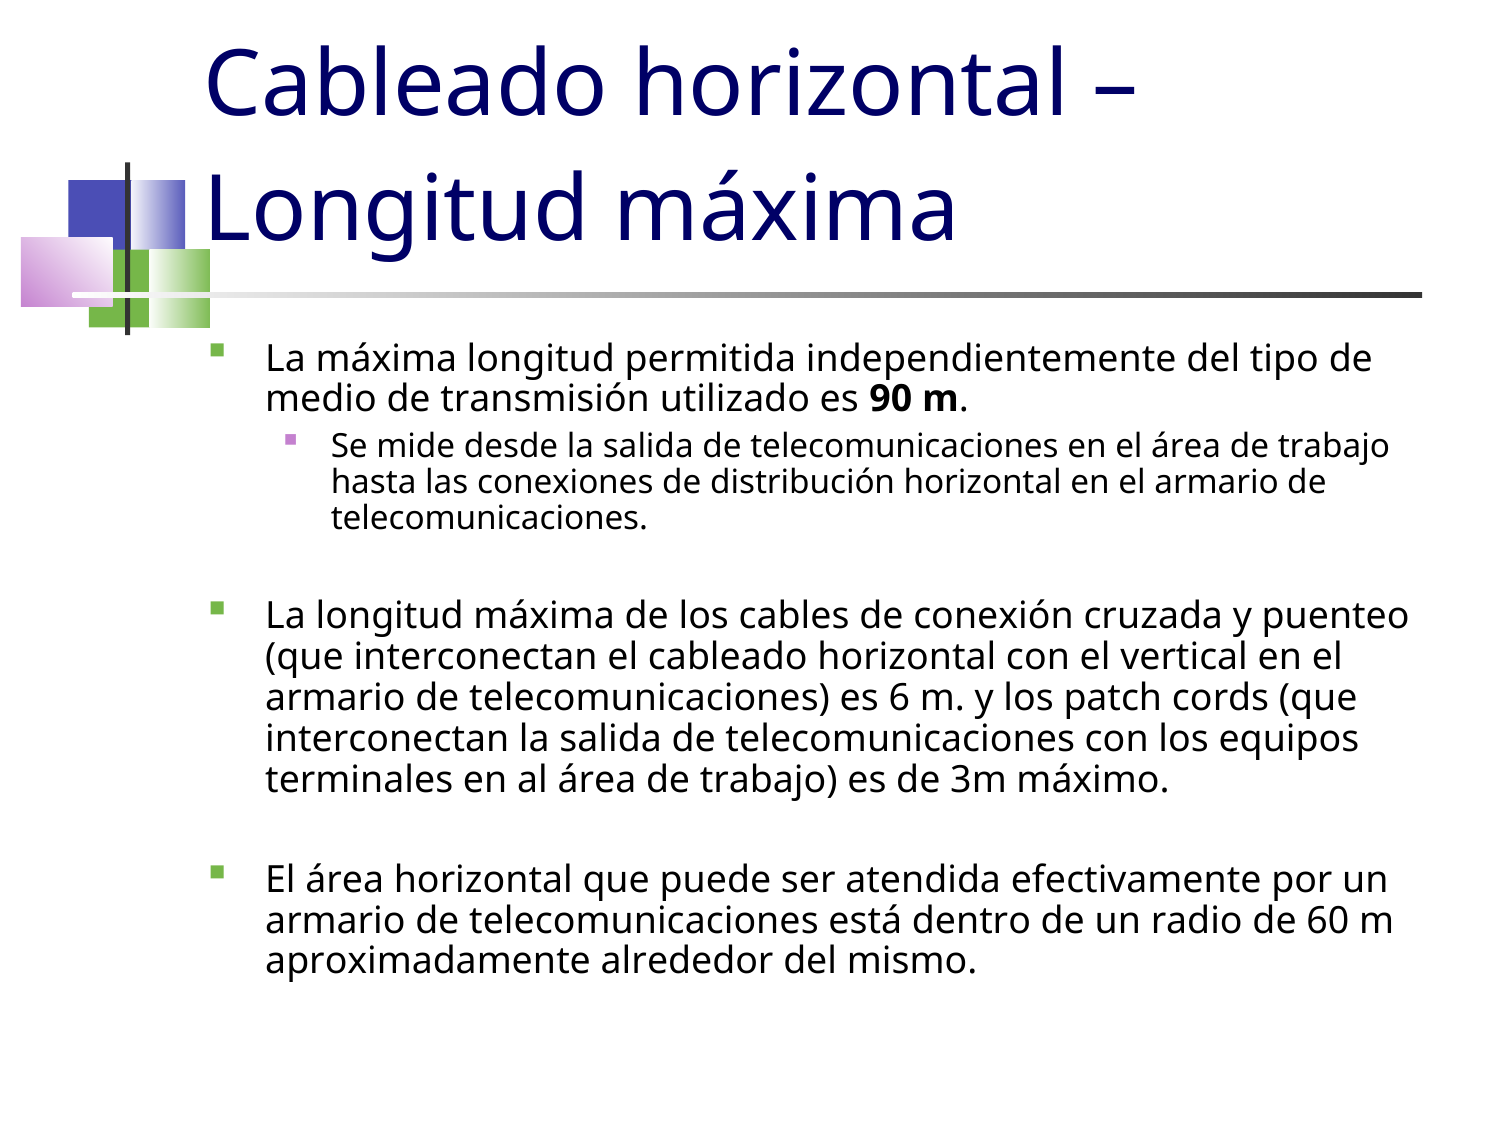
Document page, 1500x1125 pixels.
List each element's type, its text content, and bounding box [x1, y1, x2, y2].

list La máxima longitud permitida independientemente del tipo de medio de transmisión utilizado es 90 m. Se mide desde la salida de telecomunicaciones en el área de trabajo hasta las conexiones de distribución horizontal en el armario de telecomunicaciones. La longitud máxima de los cables de conexión cruzada y puenteo (que interconectan el cableado horizontal con el vertical en el armario de telecomunicaciones) es 6 m. y los patch cords (que interconectan la salida de telecomunicaciones con los equipos terminales en al área de trabajo) es de 3m máximo. El área horizontal que puede ser atendida efectivamente por un armario de telecomunicaciones está dentro de un radio de 60 m aproximadamente alrededor del mismo. [193, 331, 1469, 1007]
title Cableado horizontal – Longitud máxima [188, 35, 1468, 276]
